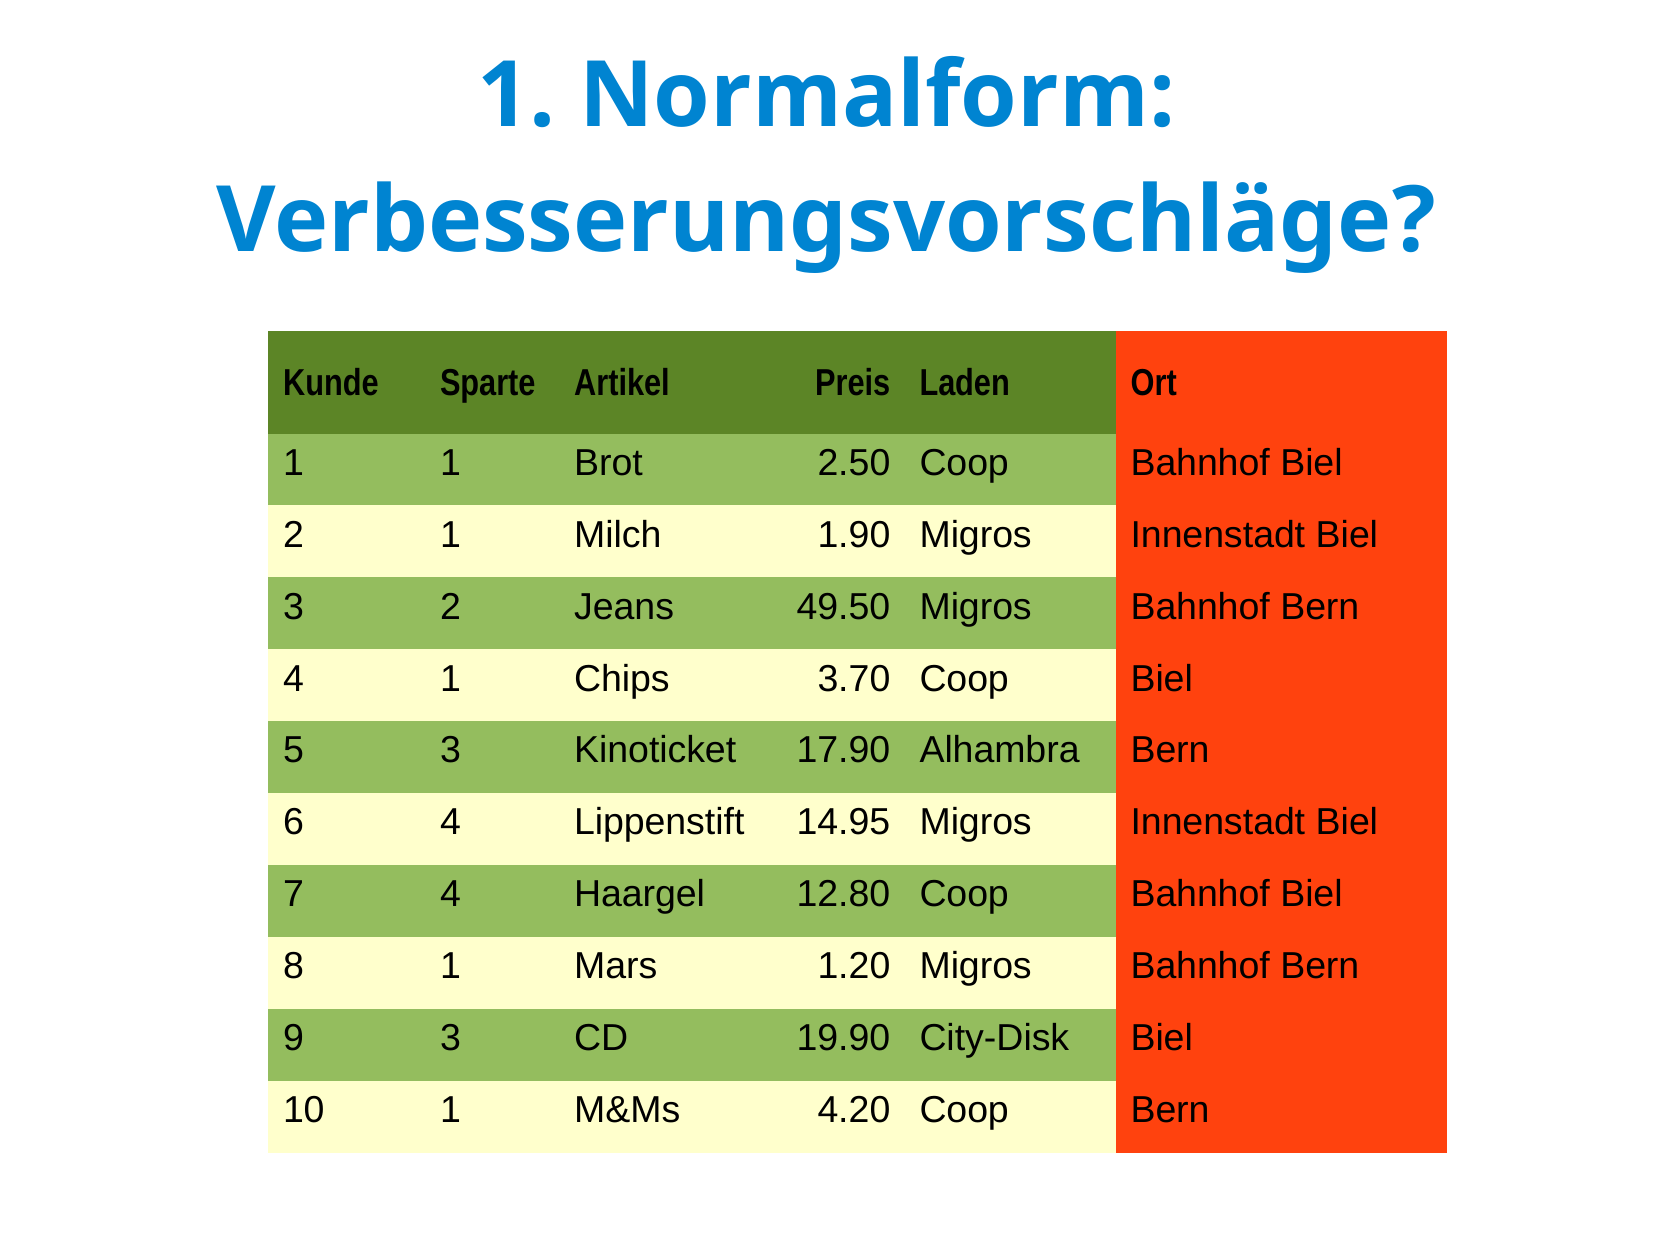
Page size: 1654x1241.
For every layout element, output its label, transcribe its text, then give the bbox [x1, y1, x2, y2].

table_cell 1 [425, 1081, 559, 1153]
table_cell Haargel [559, 865, 765, 937]
table_header Kunde [268, 331, 425, 434]
table_header Laden [905, 331, 1116, 434]
table_cell 1.20 [765, 937, 905, 1009]
table_cell 4 [425, 865, 559, 937]
table_cell Bahnhof Biel [1116, 865, 1447, 937]
table_cell 6 [268, 793, 425, 865]
table_cell Milch [559, 505, 765, 577]
table_cell Migros [905, 793, 1116, 865]
table_cell 3 [268, 577, 425, 649]
table_cell Chips [559, 649, 765, 721]
table_cell Bahnhof Bern [1116, 937, 1447, 1009]
table_cell Coop [905, 1081, 1116, 1153]
table_cell City-Disk [905, 1009, 1116, 1081]
table_cell Bern [1116, 721, 1447, 793]
table_cell 1 [425, 649, 559, 721]
table_header Ort [1116, 331, 1447, 434]
table_cell 4 [425, 793, 559, 865]
table_cell Lippenstift [559, 793, 765, 865]
table_cell Biel [1116, 1009, 1447, 1081]
table_cell 4 [268, 649, 425, 721]
table_cell Migros [905, 577, 1116, 649]
table_cell Bern [1116, 1081, 1447, 1153]
table_cell Bahnhof Biel [1116, 434, 1447, 505]
table_cell 1.90 [765, 505, 905, 577]
table_cell Innenstadt Biel [1116, 505, 1447, 577]
table_cell Kinoticket [559, 721, 765, 793]
table_cell 1 [425, 434, 559, 505]
table_cell 12.80 [765, 865, 905, 937]
table_cell Innenstadt Biel [1116, 793, 1447, 865]
table_header Artikel [559, 331, 765, 434]
table_cell 10 [268, 1081, 425, 1153]
table_cell 2.50 [765, 434, 905, 505]
title 1. Normalform: Verbesserungsvorschläge? [82, 45, 1571, 261]
table_cell 17.90 [765, 721, 905, 793]
table_header Sparte [425, 331, 559, 434]
table_cell 7 [268, 865, 425, 937]
table_cell Coop [905, 865, 1116, 937]
table_cell 19.90 [765, 1009, 905, 1081]
table_cell 3.70 [765, 649, 905, 721]
table_cell Mars [559, 937, 765, 1009]
table_cell 2 [425, 577, 559, 649]
table_cell 8 [268, 937, 425, 1009]
table_cell 3 [425, 721, 559, 793]
table_cell 1 [425, 937, 559, 1009]
table_cell Jeans [559, 577, 765, 649]
table_cell 5 [268, 721, 425, 793]
table_header Preis [765, 331, 905, 434]
table_cell 3 [425, 1009, 559, 1081]
table_cell M&Ms [559, 1081, 765, 1153]
table_cell Coop [905, 649, 1116, 721]
table_cell Coop [905, 434, 1116, 505]
table_cell 4.20 [765, 1081, 905, 1153]
table_cell CD [559, 1009, 765, 1081]
table_cell Migros [905, 505, 1116, 577]
table_cell Migros [905, 937, 1116, 1009]
table_cell Alhambra [905, 721, 1116, 793]
table_cell 1 [268, 434, 425, 505]
table_cell 14.95 [765, 793, 905, 865]
table_cell Biel [1116, 649, 1447, 721]
table_cell 1 [425, 505, 559, 577]
table_cell 2 [268, 505, 425, 577]
table_cell Bahnhof Bern [1116, 577, 1447, 649]
table_cell 49.50 [765, 577, 905, 649]
table_cell 9 [268, 1009, 425, 1081]
table_cell Brot [559, 434, 765, 505]
